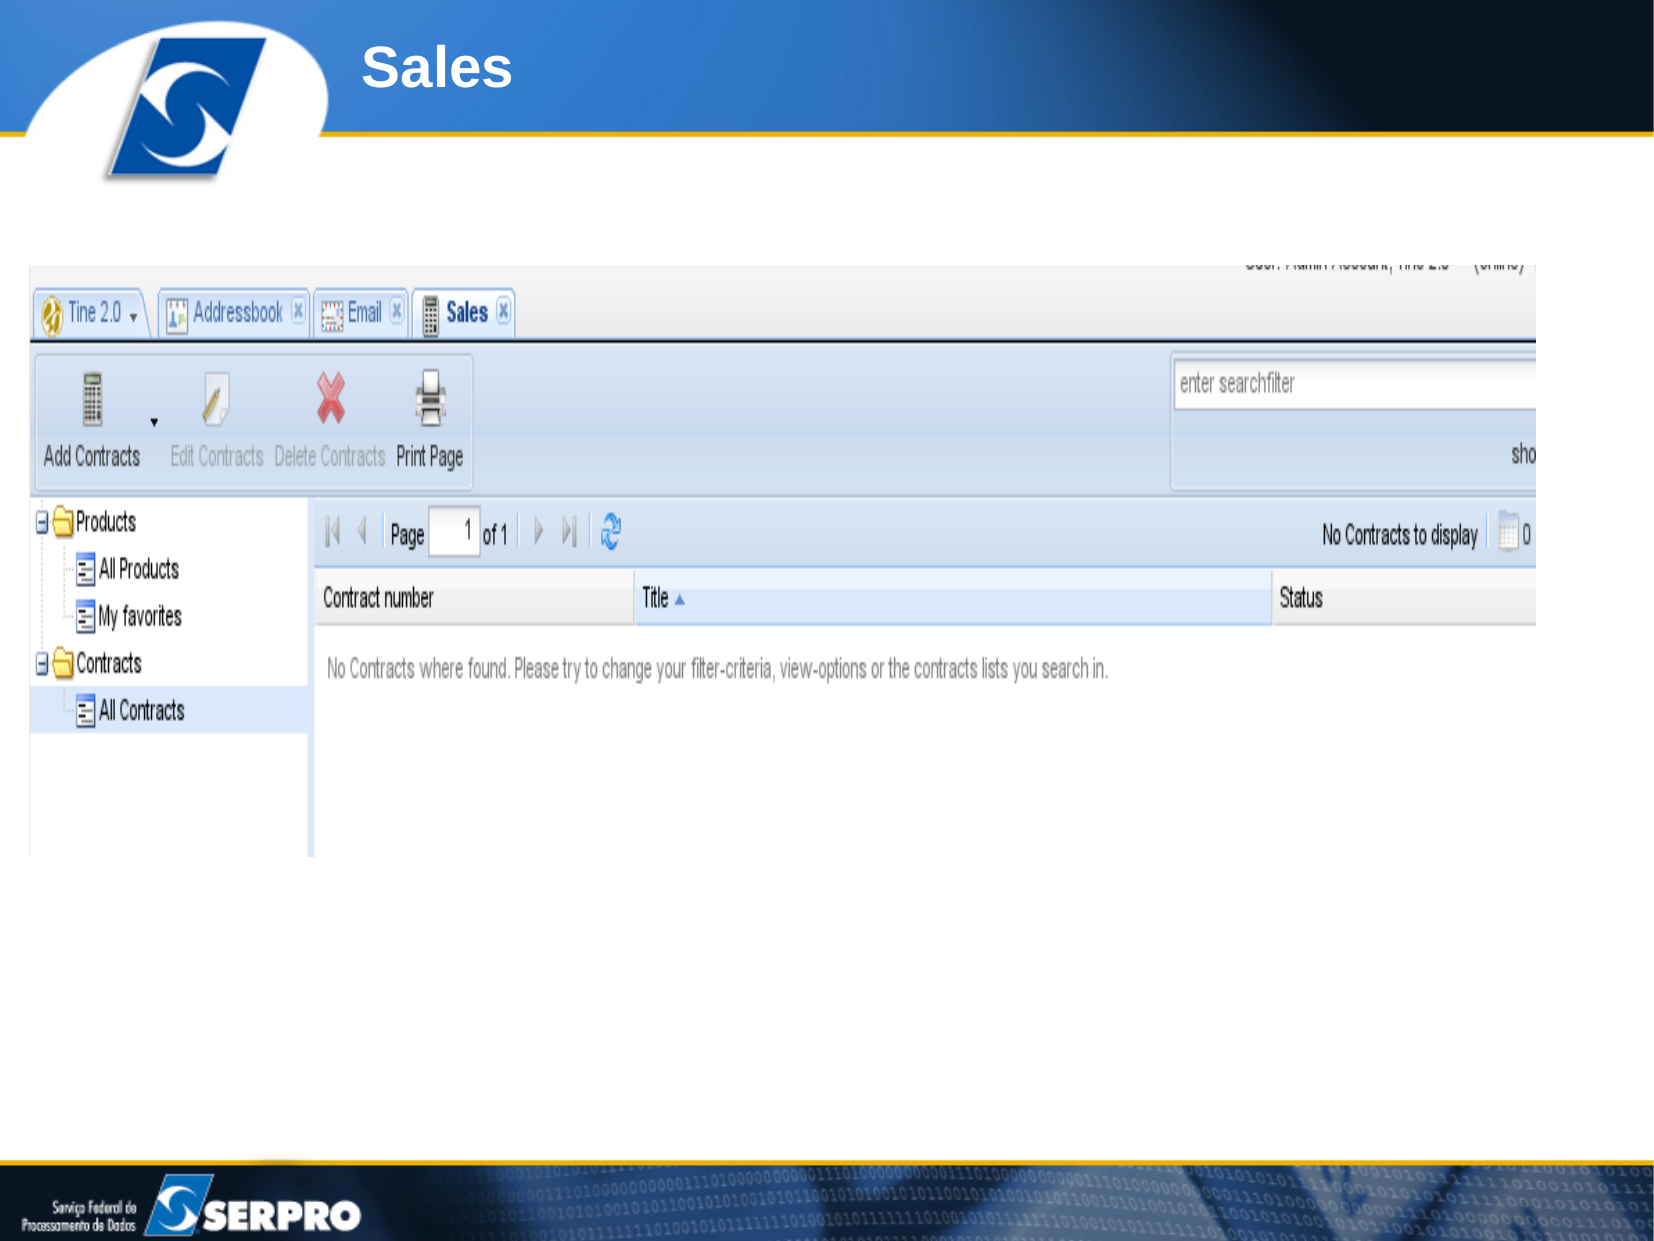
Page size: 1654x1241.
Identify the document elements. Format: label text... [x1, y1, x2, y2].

title Sales [361, 32, 1603, 102]
picture [0, 0, 1654, 1241]
